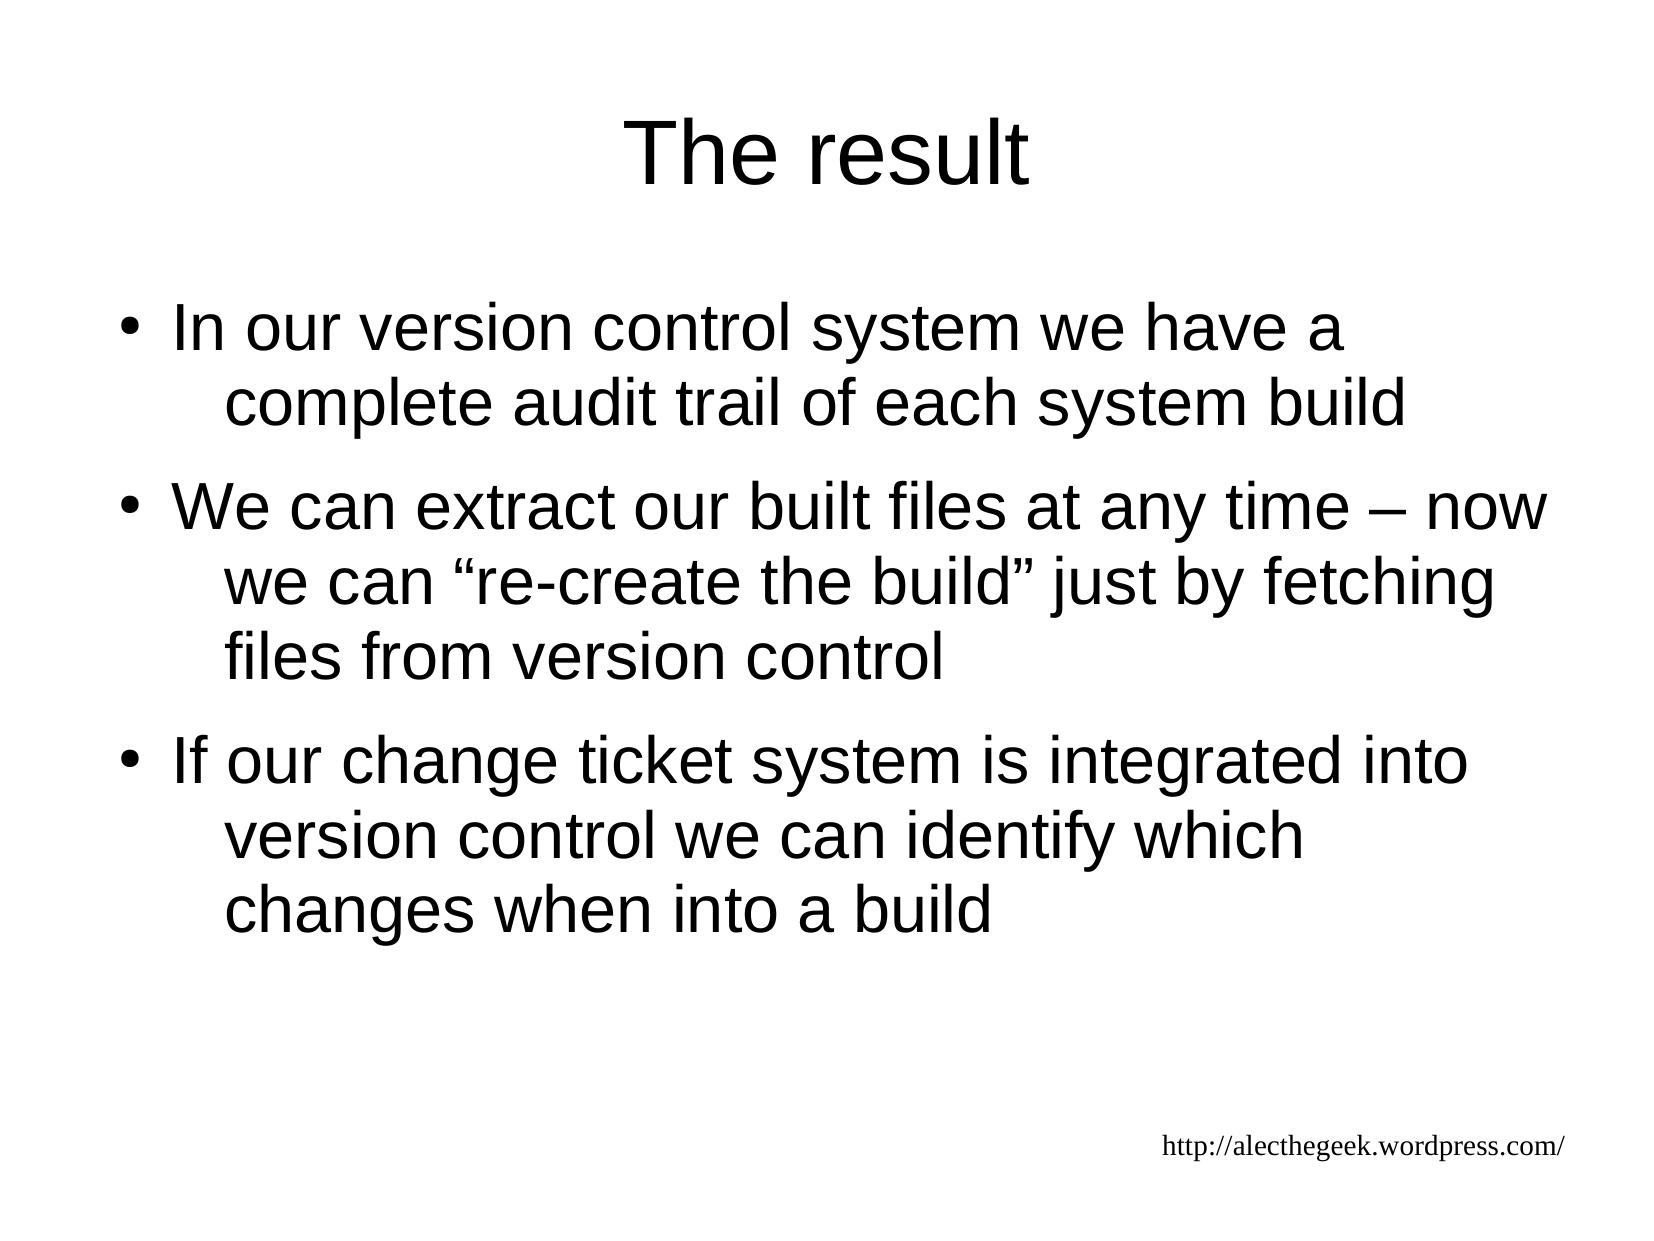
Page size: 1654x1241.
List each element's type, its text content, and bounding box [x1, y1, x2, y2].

title The result [82, 49, 1571, 257]
list In our version control system we have a complete audit trail of each system build We can extract our built files at any time – now we can “re-create the build” just by fetching files from version control If our change ticket system is integrated into version control we can identify which changes when into a build [82, 290, 1571, 1109]
